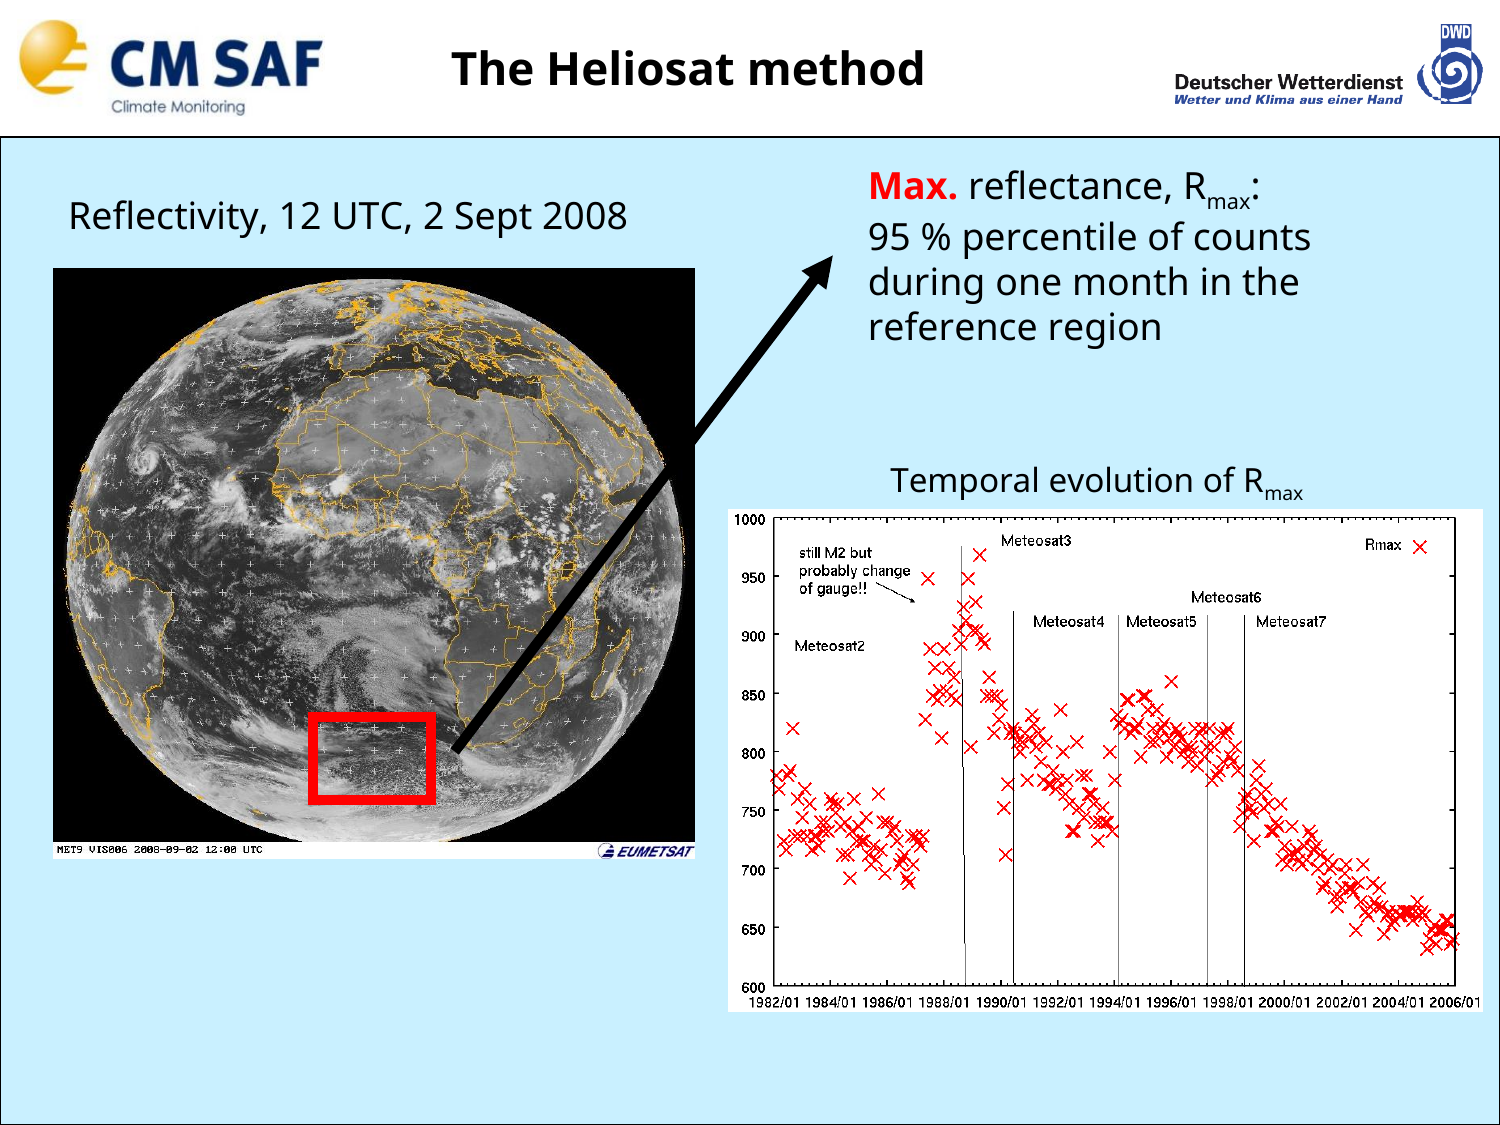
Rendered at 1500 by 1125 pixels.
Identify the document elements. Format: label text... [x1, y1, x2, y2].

text_box The Heliosat method [436, 31, 941, 103]
picture [53, 268, 695, 859]
text_box Reflectivity, 12 UTC, 2 Sept 2008 [53, 184, 727, 246]
picture [17, 19, 325, 117]
picture [1175, 24, 1483, 104]
picture [728, 509, 1483, 1012]
text_box Max. reflectance, Rmax: 95 % percentile of counts during one month in the reference region [853, 154, 1400, 357]
text_box Temporal evolution of Rmax [875, 451, 1319, 512]
